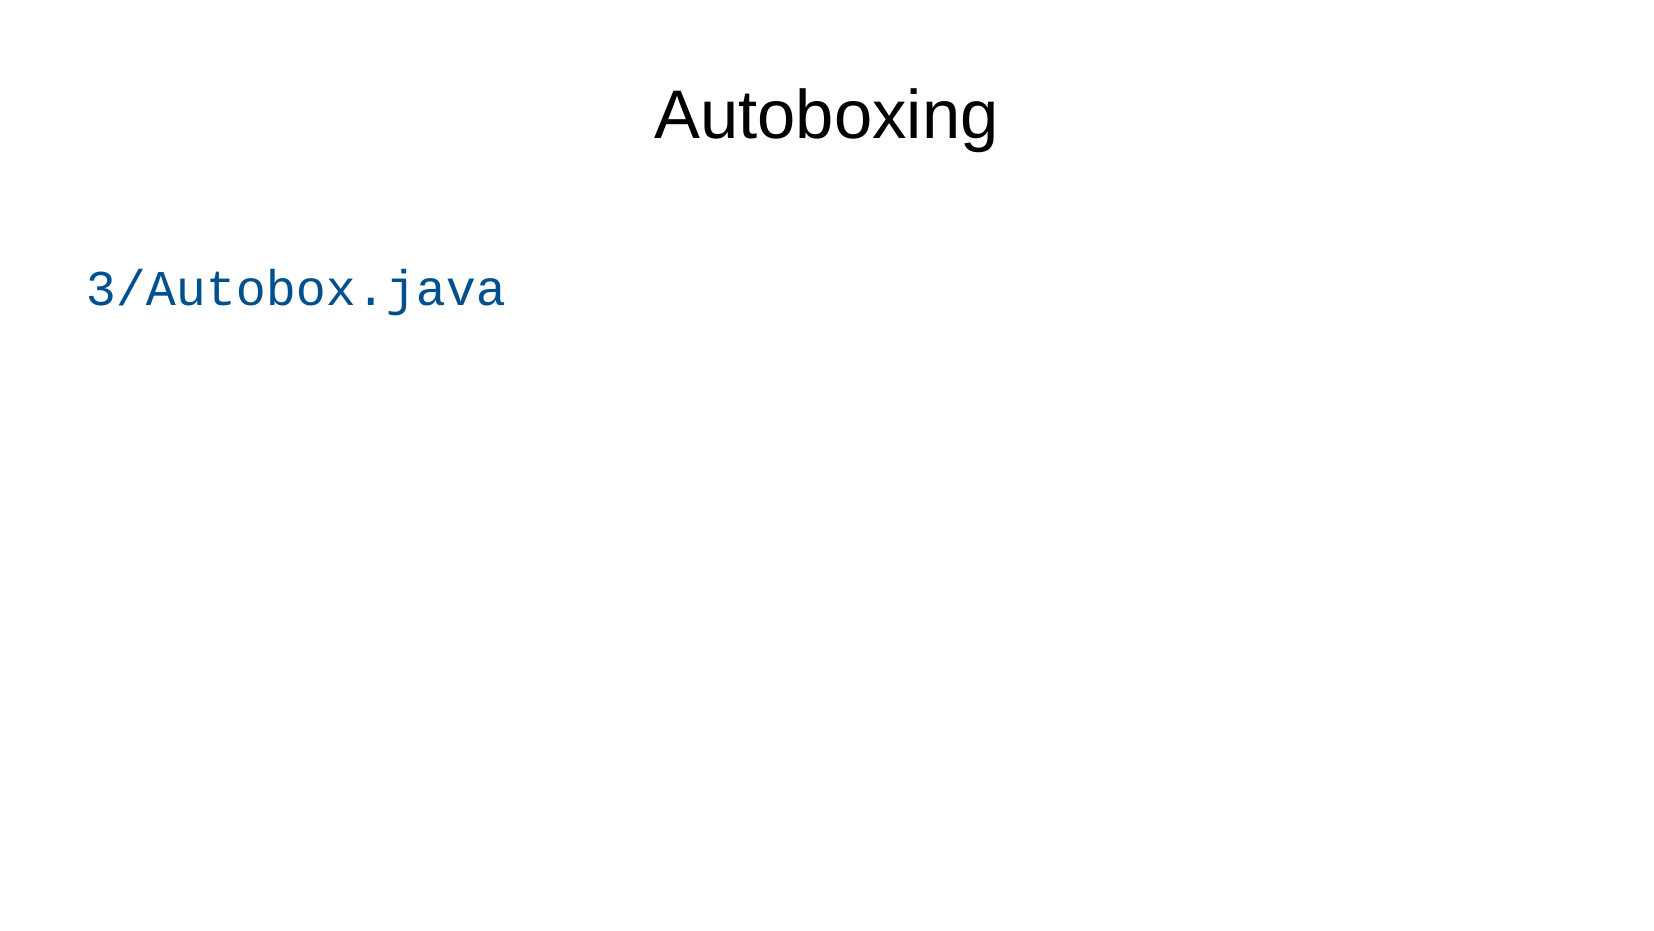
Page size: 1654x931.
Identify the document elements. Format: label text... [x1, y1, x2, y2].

text_box 3/Autobox.java [71, 199, 521, 365]
title Autoboxing [82, 37, 1571, 193]
